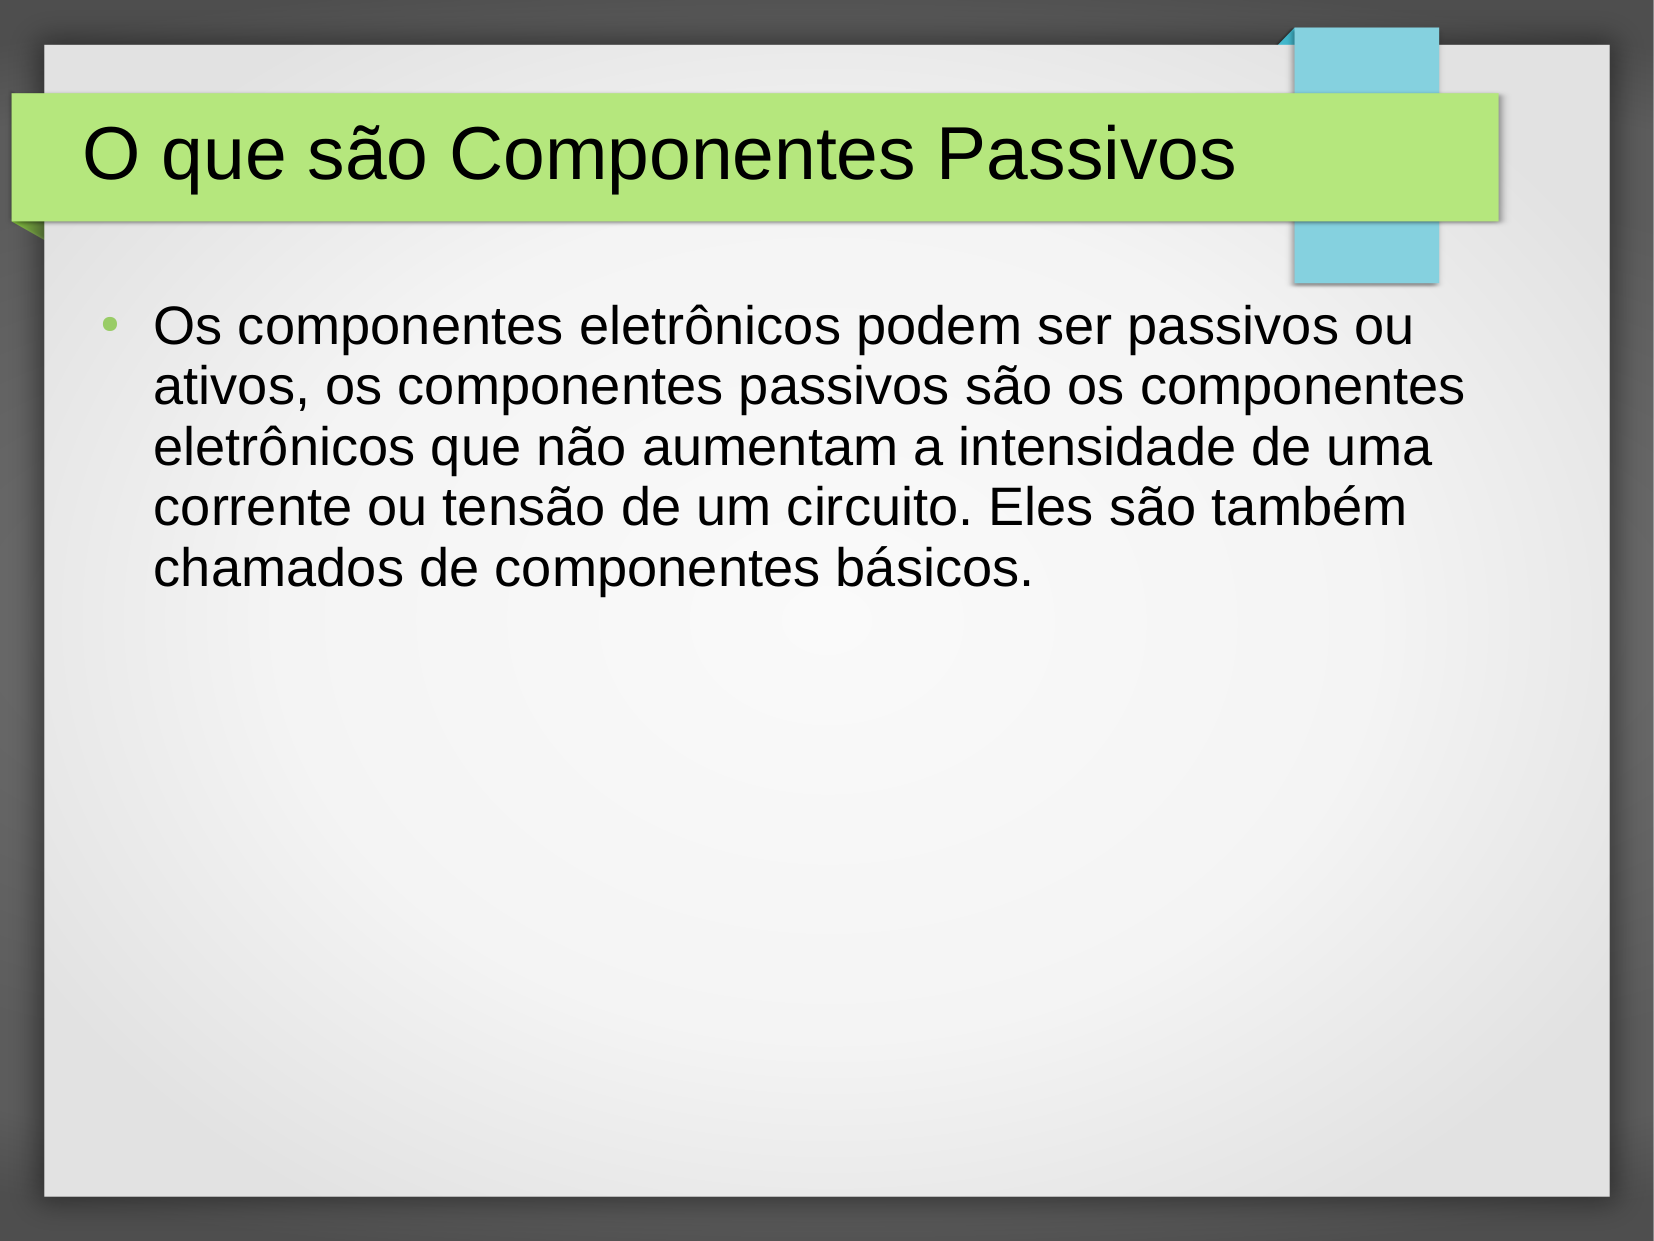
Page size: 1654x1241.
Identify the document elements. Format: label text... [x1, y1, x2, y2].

picture [0, 0, 1654, 1241]
list Os componentes eletrônicos podem ser passivos ou ativos, os componentes passivos são os componentes eletrônicos que não aumentam a intensidade de uma corrente ou tensão de um circuito. Eles são também chamados de componentes básicos. [82, 295, 1571, 1015]
title O que são Componentes Passivos [82, 94, 1264, 213]
